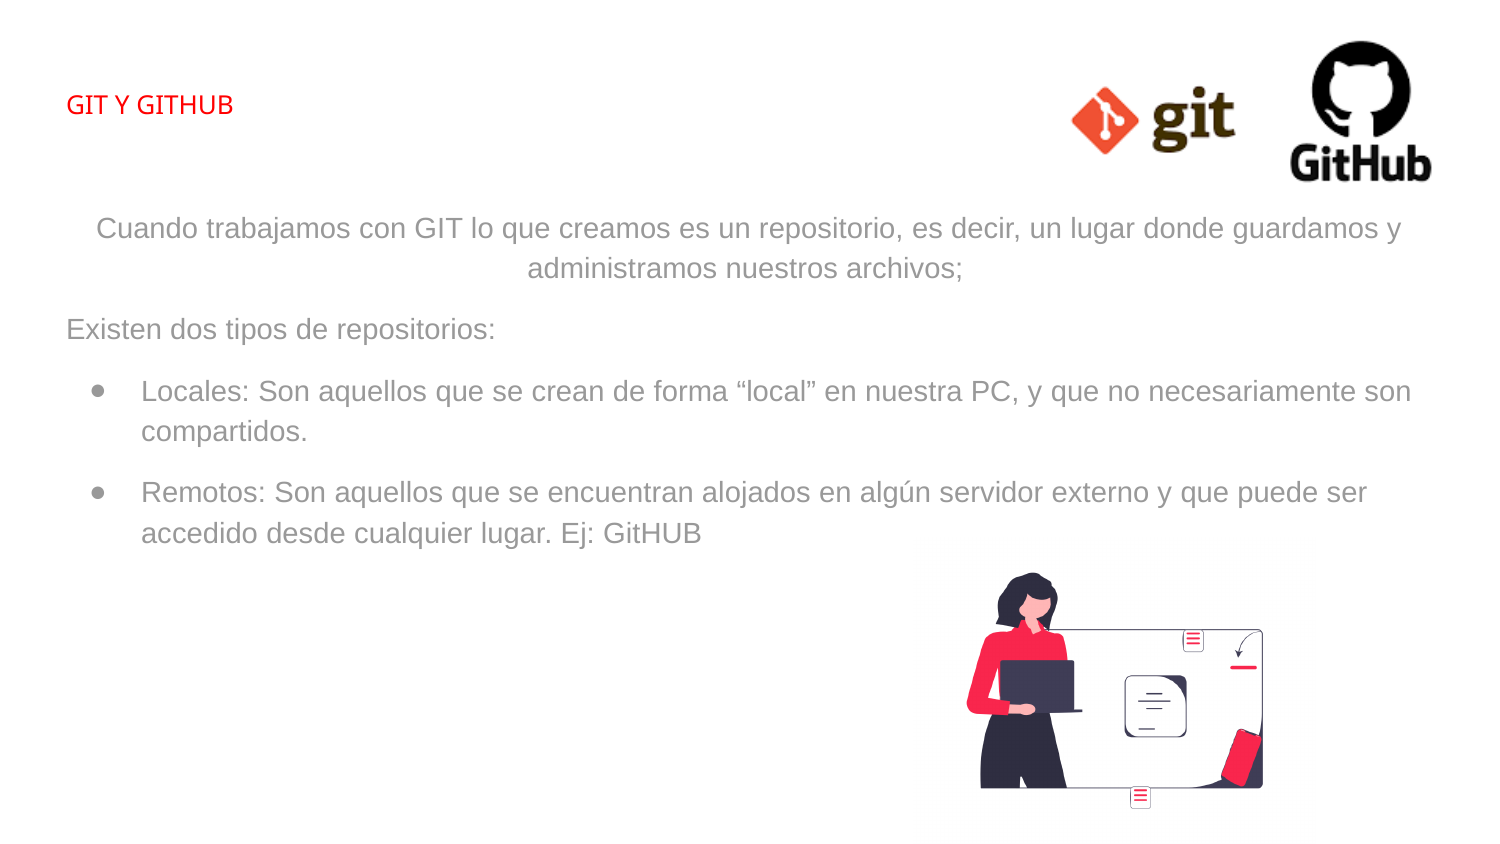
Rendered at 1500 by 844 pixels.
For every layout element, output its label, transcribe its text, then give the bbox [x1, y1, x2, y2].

title GIT Y GITHUB [51, 72, 1018, 167]
picture [1018, 16, 1488, 189]
list Cuando trabajamos con GIT lo que creamos es un repositorio, es decir, un lugar donde guardamos y administramos nuestros archivos; Existen dos tipos de repositorios: Locales: Son aquellos que se crean de forma “local” en nuestra PC, y que no necesariamente son compartidos. Remotos: Son aquellos que se encuentran alojados en algún servidor externo y que puede ser accedido desde cualquier lugar. Ej: GitHUB [51, 189, 1449, 750]
picture [913, 537, 1316, 844]
